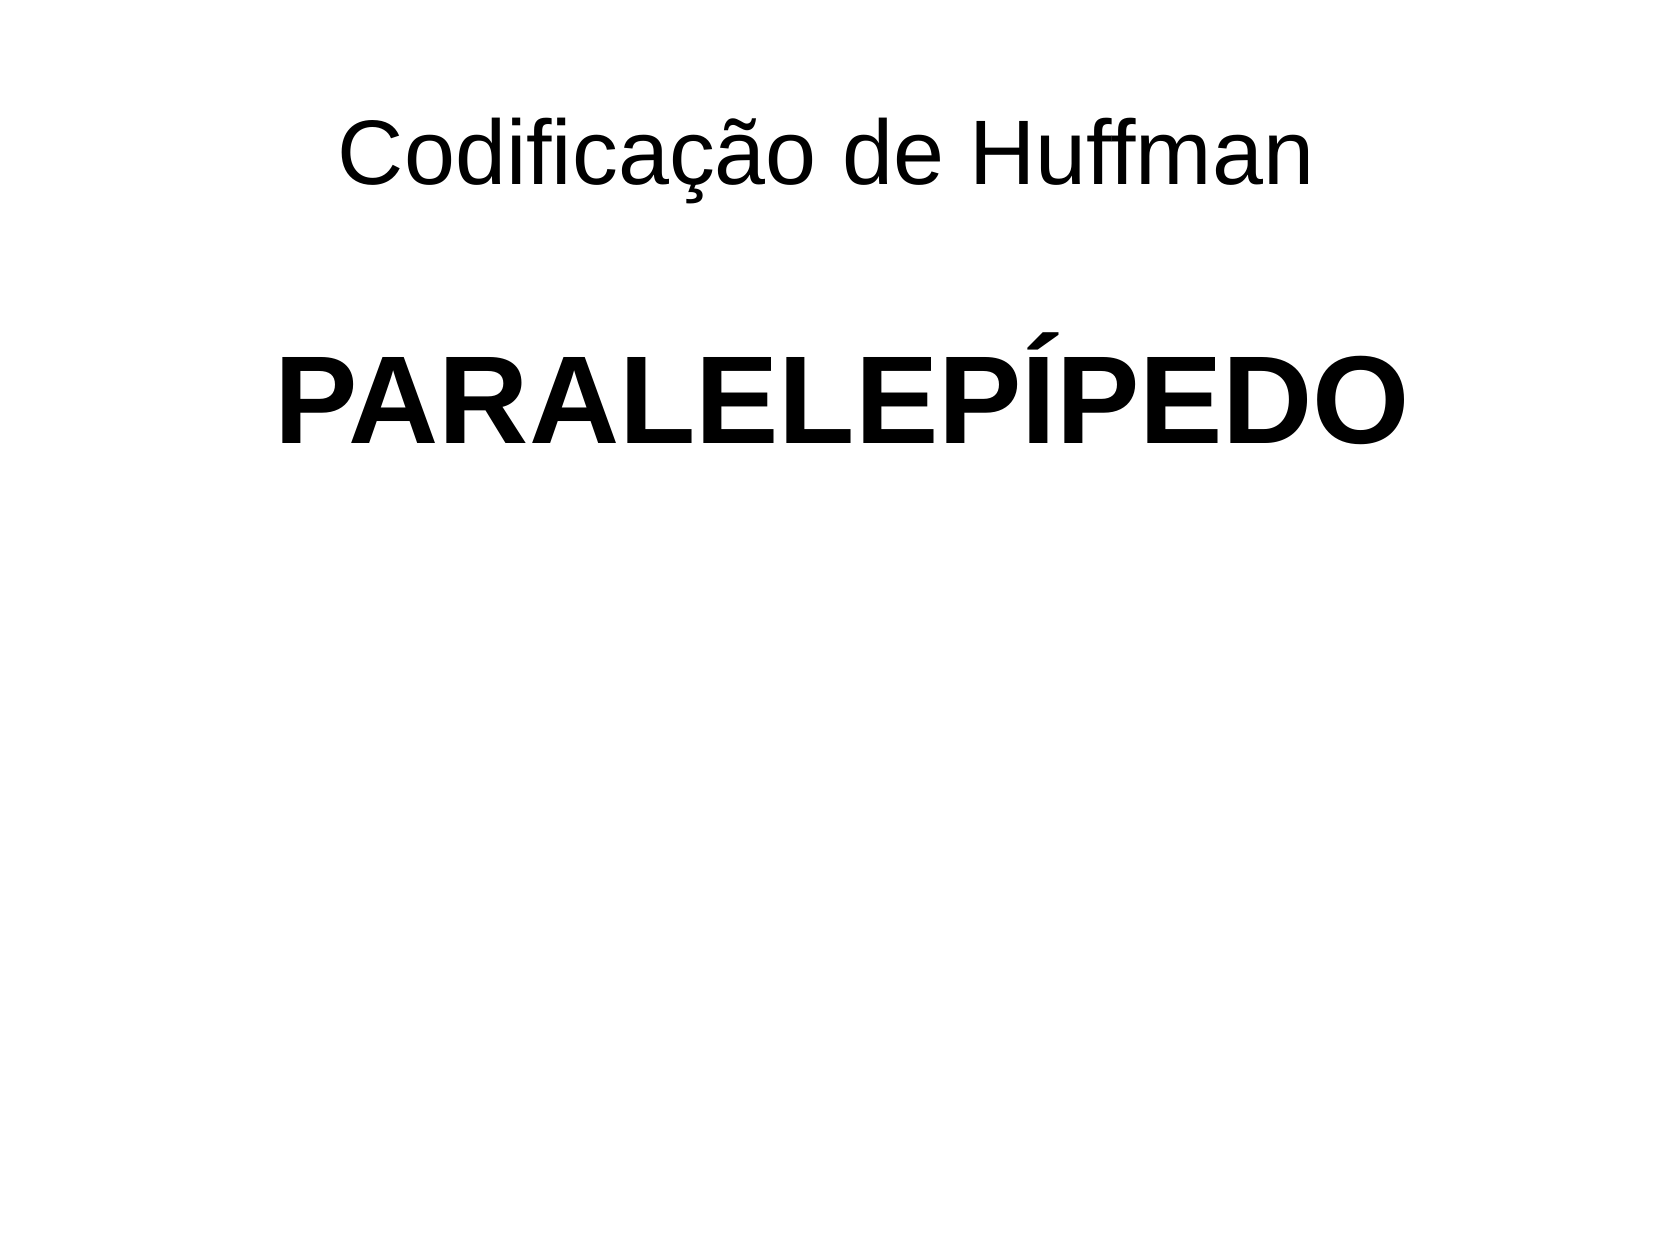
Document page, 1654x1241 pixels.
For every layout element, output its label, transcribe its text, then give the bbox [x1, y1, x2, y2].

text_box PARALELEPÍPEDO [259, 323, 1453, 520]
title Codificação de Huffman [82, 49, 1571, 257]
